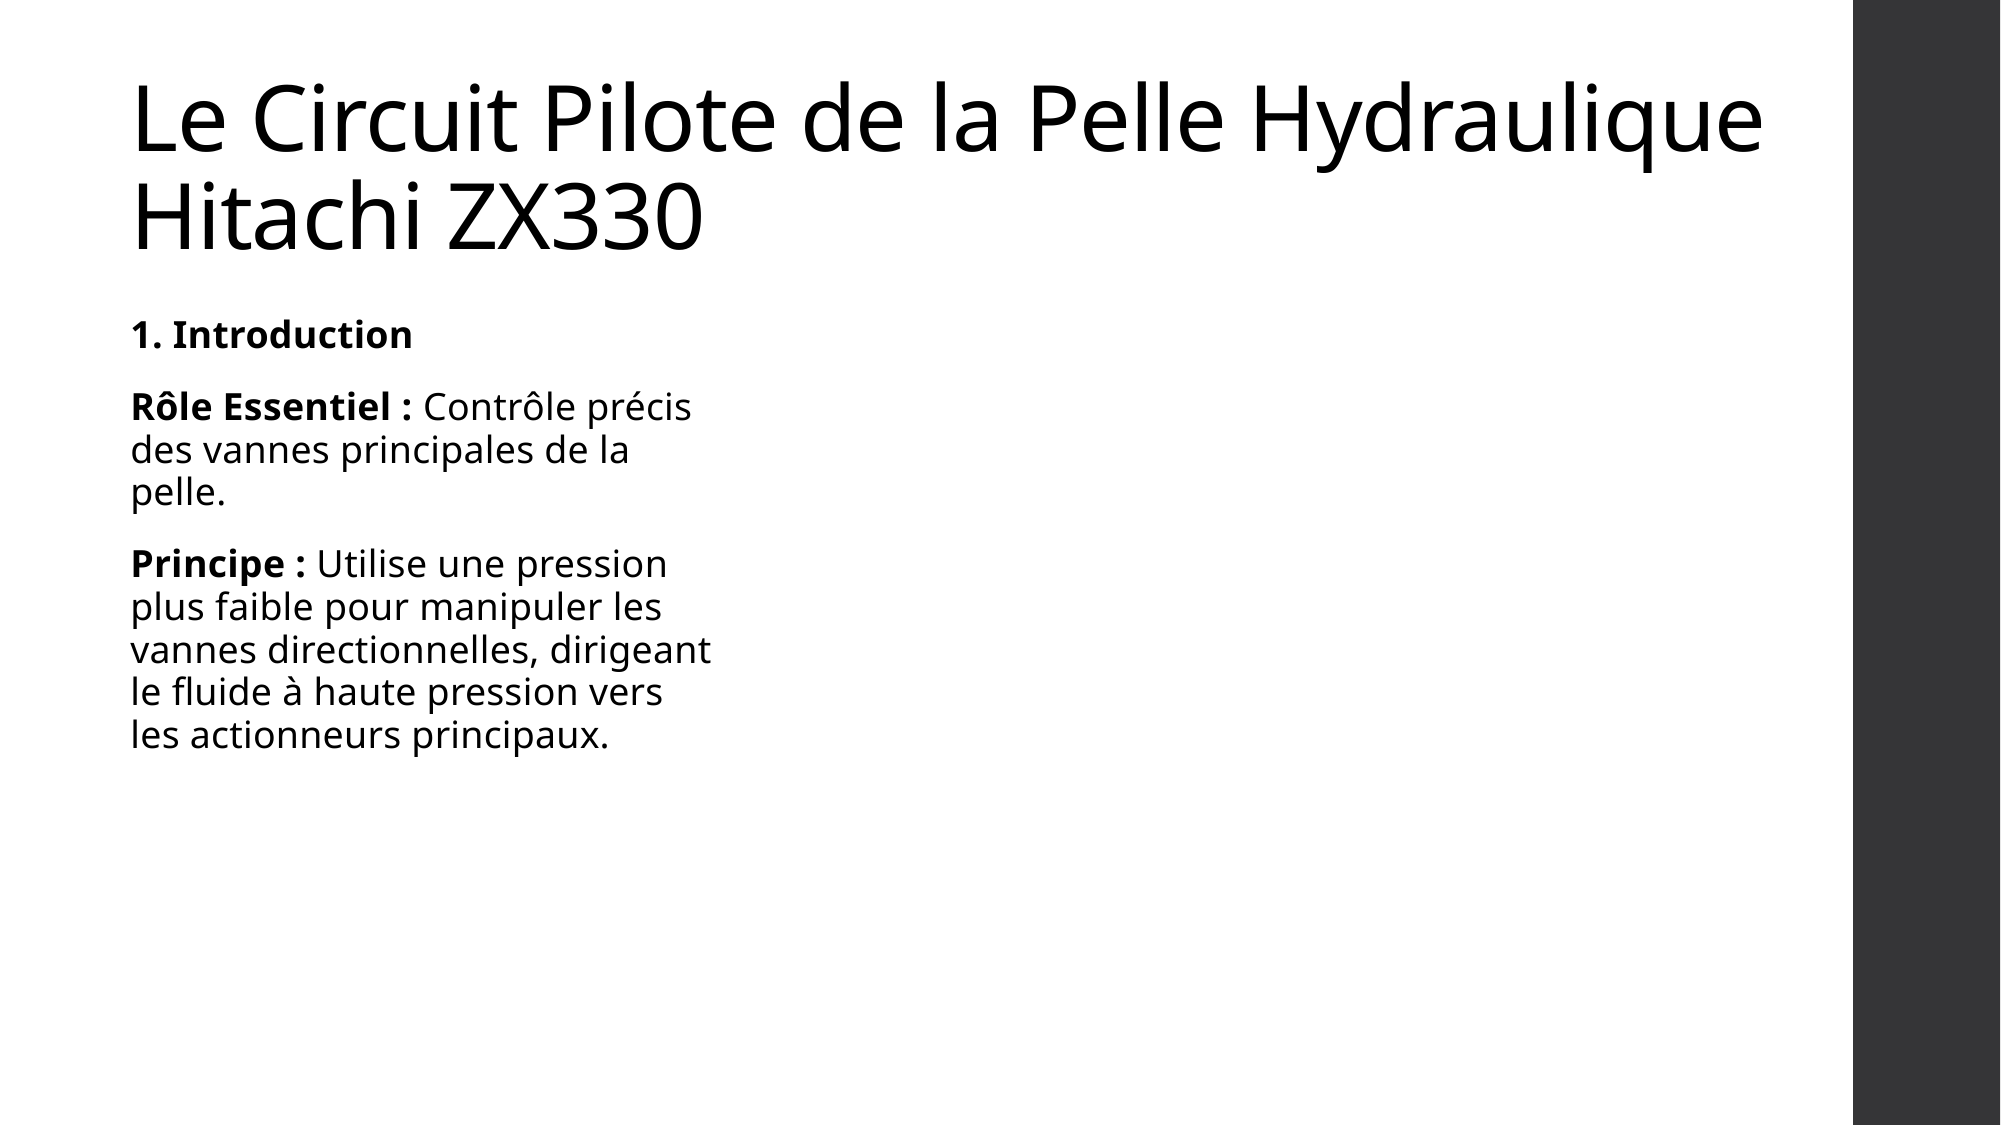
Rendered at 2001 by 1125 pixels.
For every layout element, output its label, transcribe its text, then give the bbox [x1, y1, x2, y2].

list 1. Introduction Rôle Essentiel : Contrôle précis des vannes principales de la pelle. Principe : Utilise une pression plus faible pour manipuler les vannes directionnelles, dirigeant le fluide à haute pression vers les actionneurs principaux. [115, 306, 730, 1021]
title Le Circuit Pilote de la Pelle Hydraulique Hitachi ZX330 [115, 60, 1828, 278]
